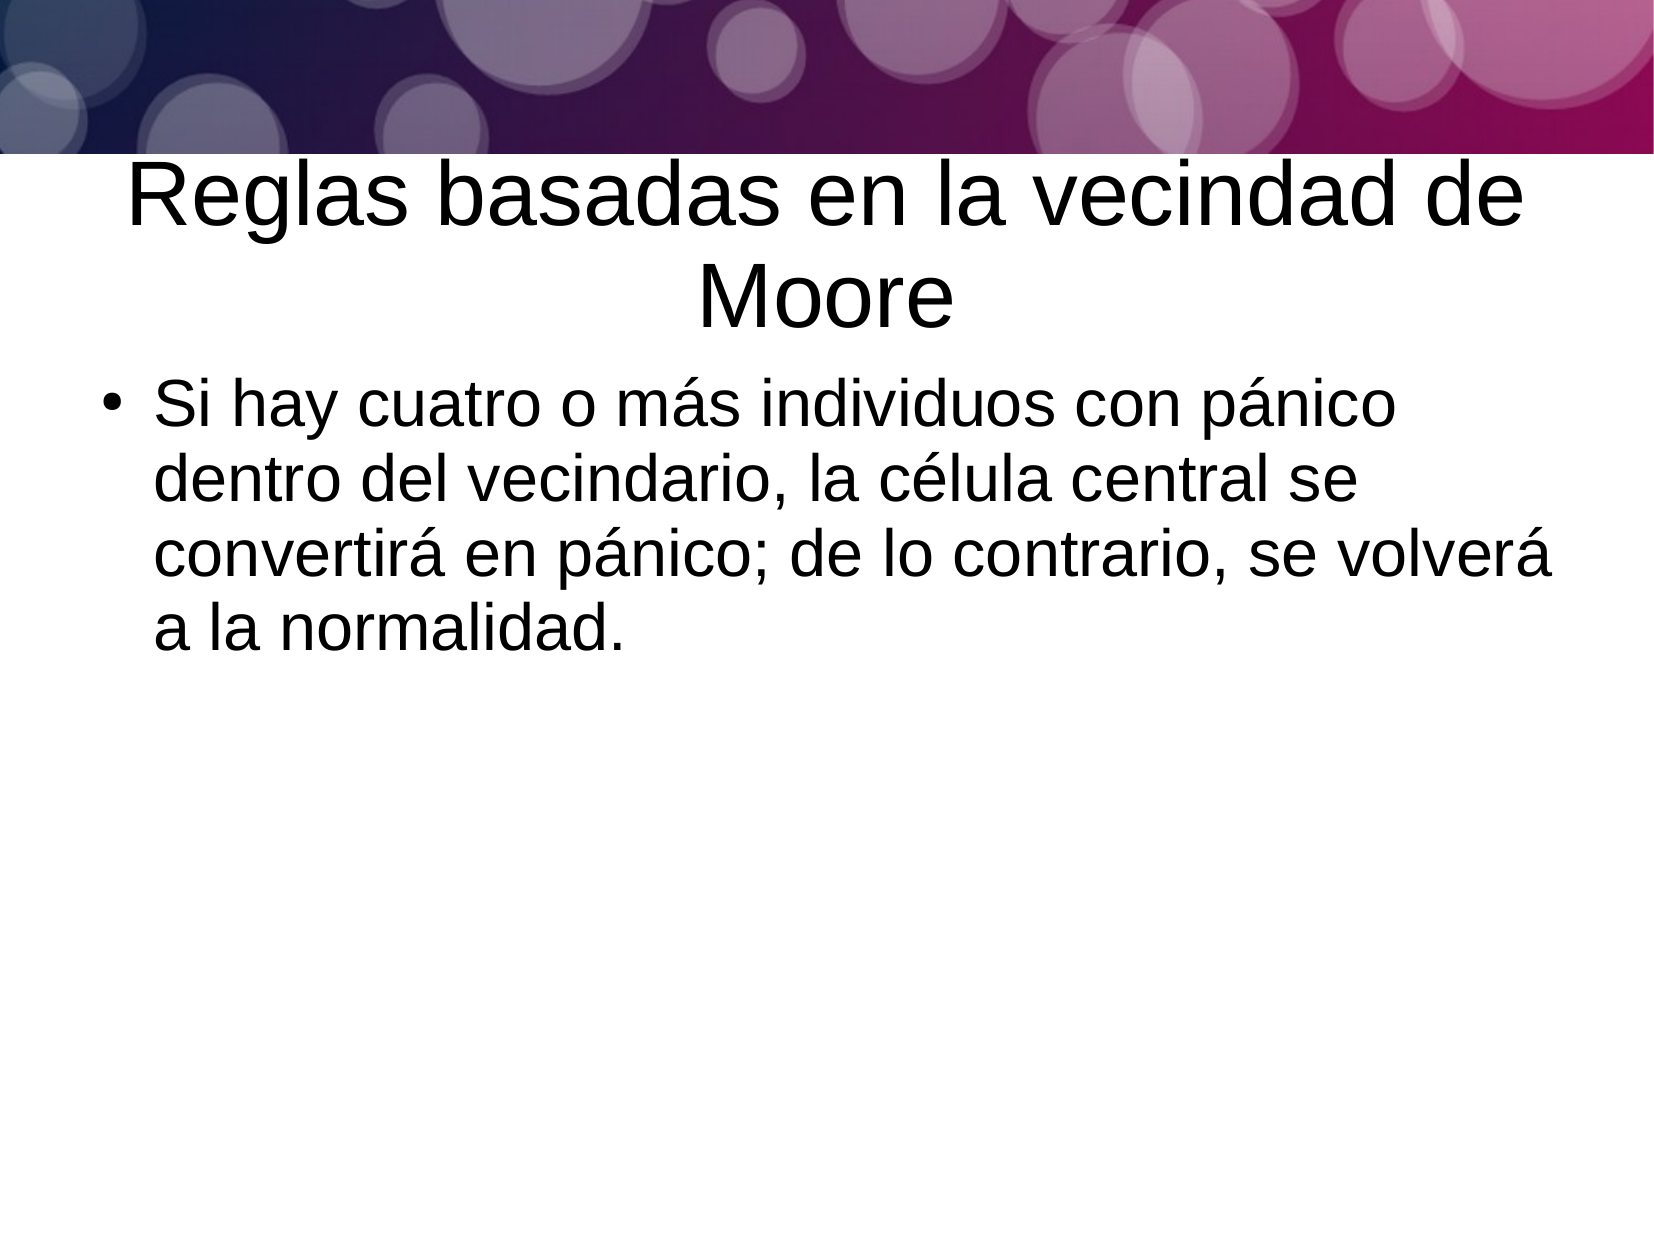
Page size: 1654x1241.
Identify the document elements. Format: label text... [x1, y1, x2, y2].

title Reglas basadas en la vecindad de Moore [82, 142, 1571, 348]
list Si hay cuatro o más individuos con pánico dentro del vecindario, la célula central se convertirá en pánico; de lo contrario, se volverá a la normalidad. [82, 366, 1571, 1087]
picture [0, 0, 1654, 154]
